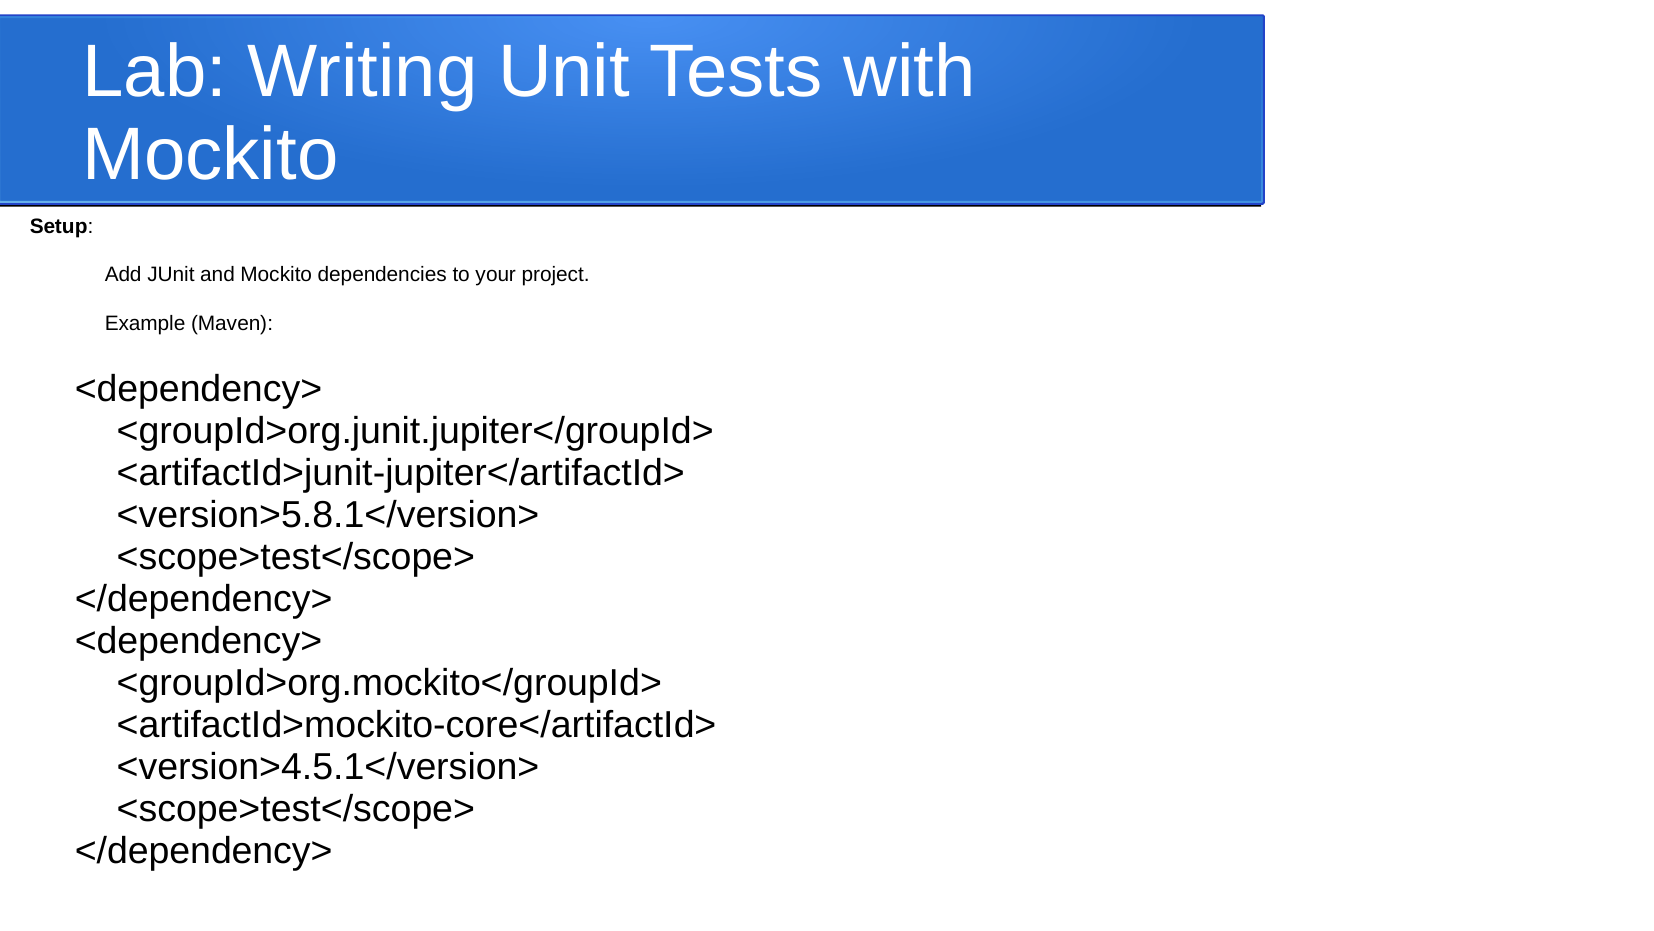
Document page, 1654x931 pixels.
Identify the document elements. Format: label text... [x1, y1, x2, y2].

title Lab: Writing Unit Tests with Mockito [82, 29, 1235, 196]
text_box Setup: Add JUnit and Mockito dependencies to your project. Example (Maven): [15, 207, 676, 391]
text_box <dependency> <groupId>org.junit.jupiter</groupId> <artifactId>junit-jupiter</artifactId> <version>5.8.1</version> <scope>test</scope> </dependency> <dependency> <groupId>org.mockito</groupId> <artifactId>mockito-core</artifactId> <version>4.5.1</version> <scope>test</scope> </dependency> [60, 360, 732, 879]
